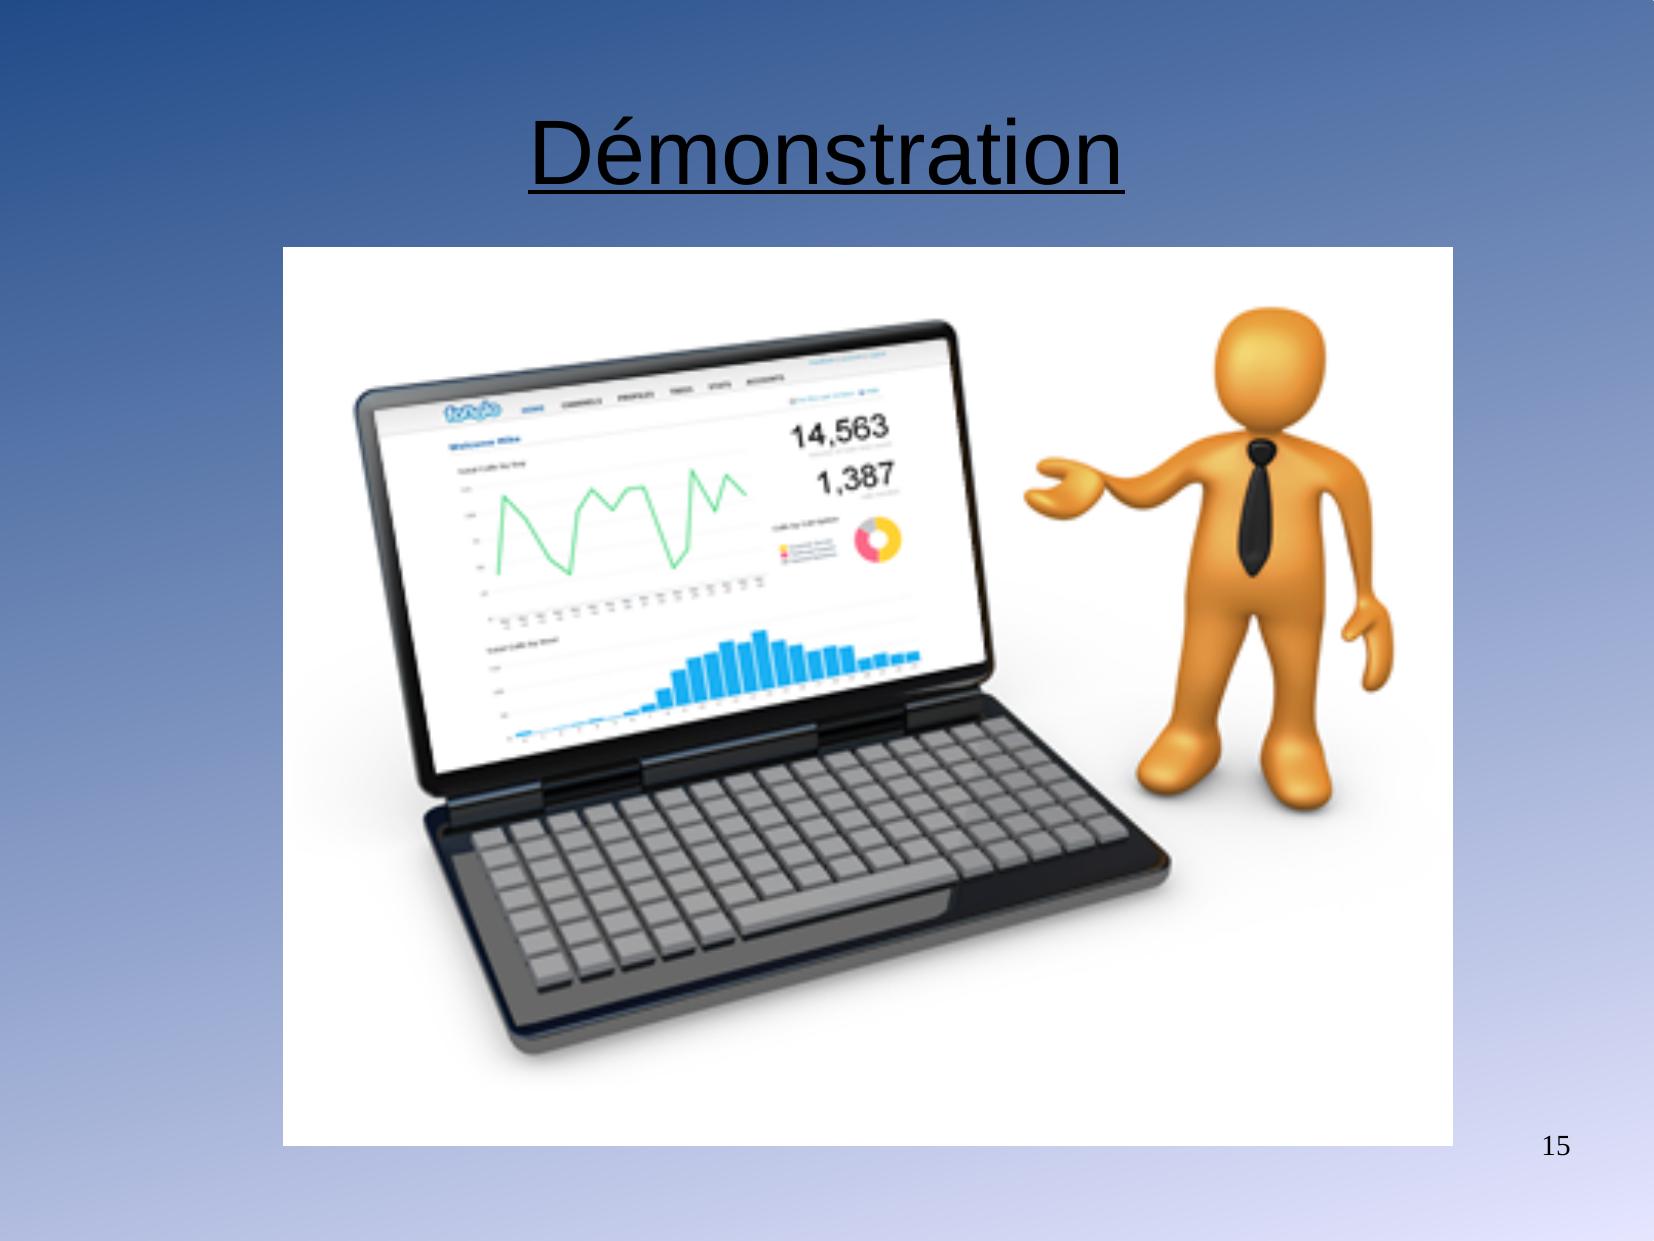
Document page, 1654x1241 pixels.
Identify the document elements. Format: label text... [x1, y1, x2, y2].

title Démonstration [82, 49, 1571, 257]
picture [283, 247, 1453, 1146]
